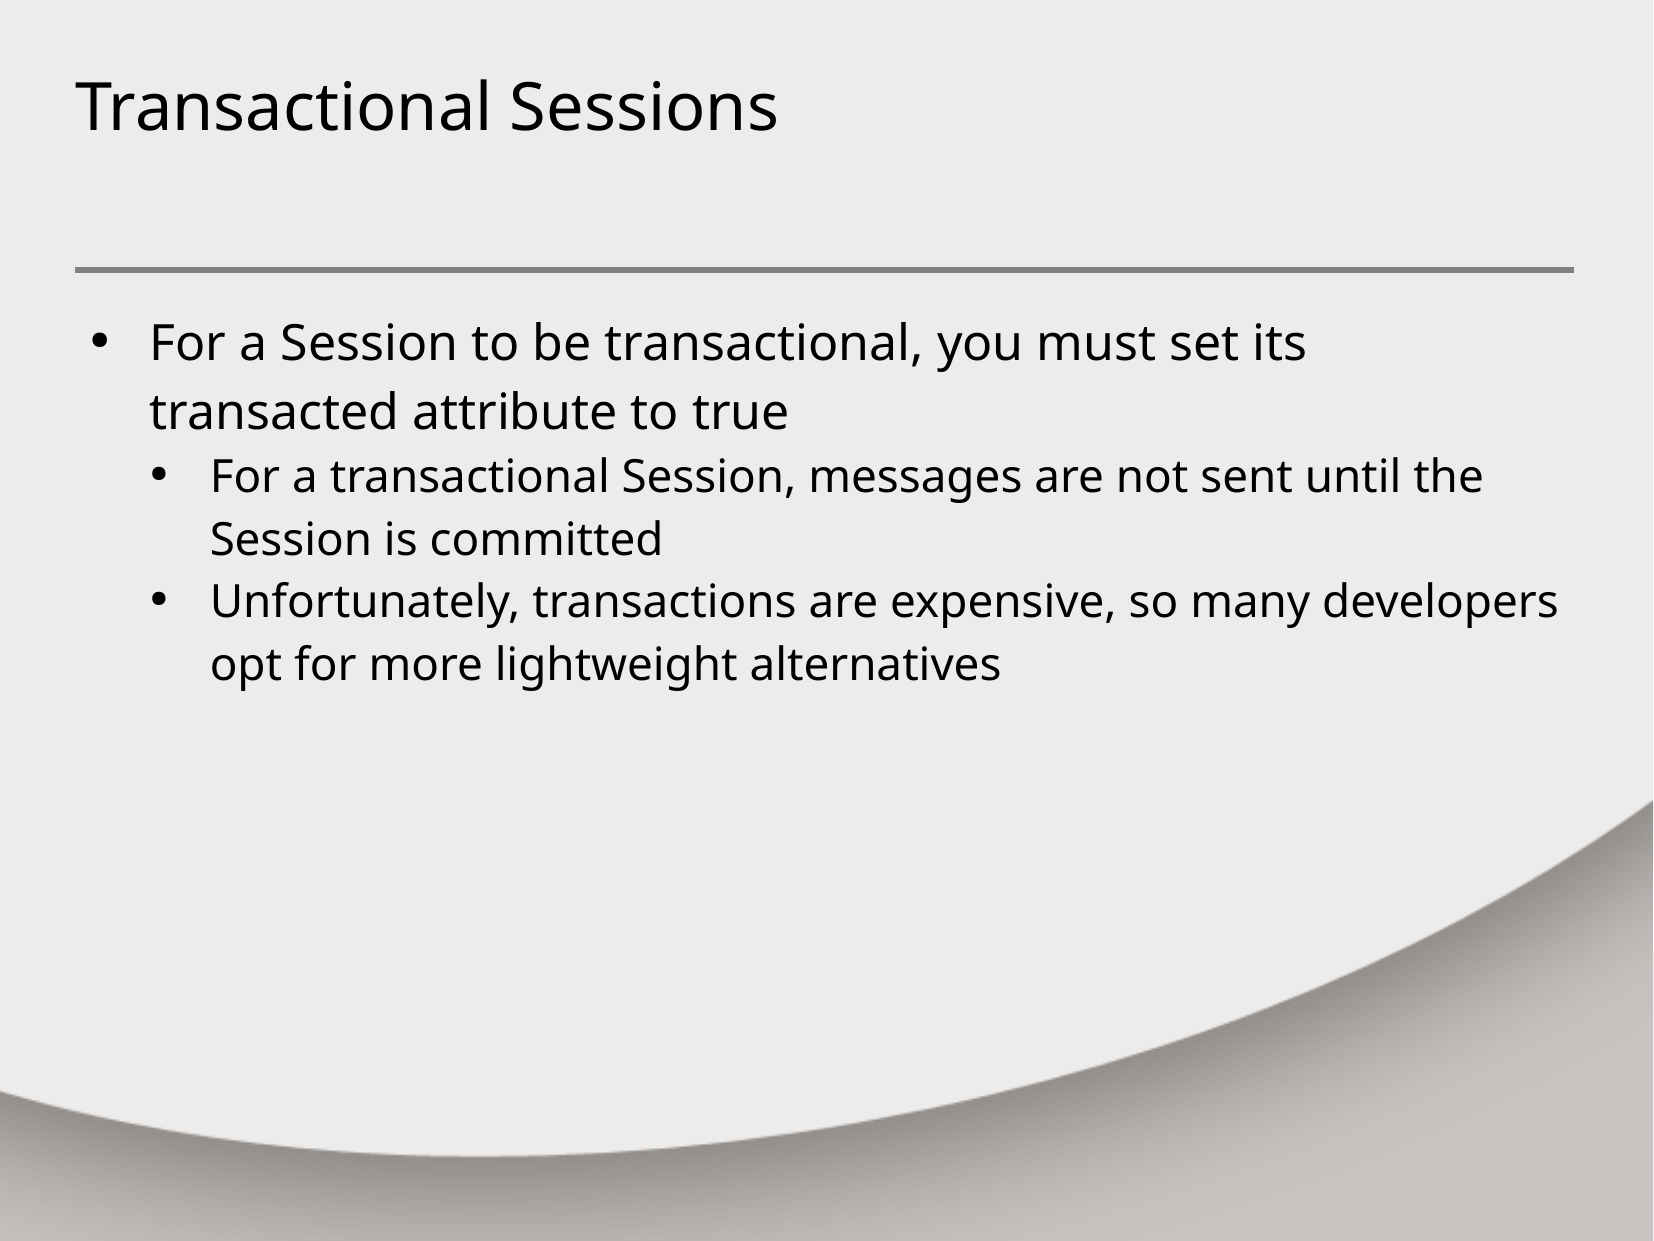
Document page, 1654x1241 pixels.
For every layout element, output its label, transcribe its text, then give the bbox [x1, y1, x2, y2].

picture [0, 0, 1654, 1241]
text_box For a Session to be transactional, you must set its transacted attribute to true For a transactional Session, messages are not sent until the Session is committed Unfortunately, transactions are expensive, so many developers opt for more lightweight alternatives [75, 299, 1575, 1163]
title Transactional Sessions [75, 75, 1576, 226]
